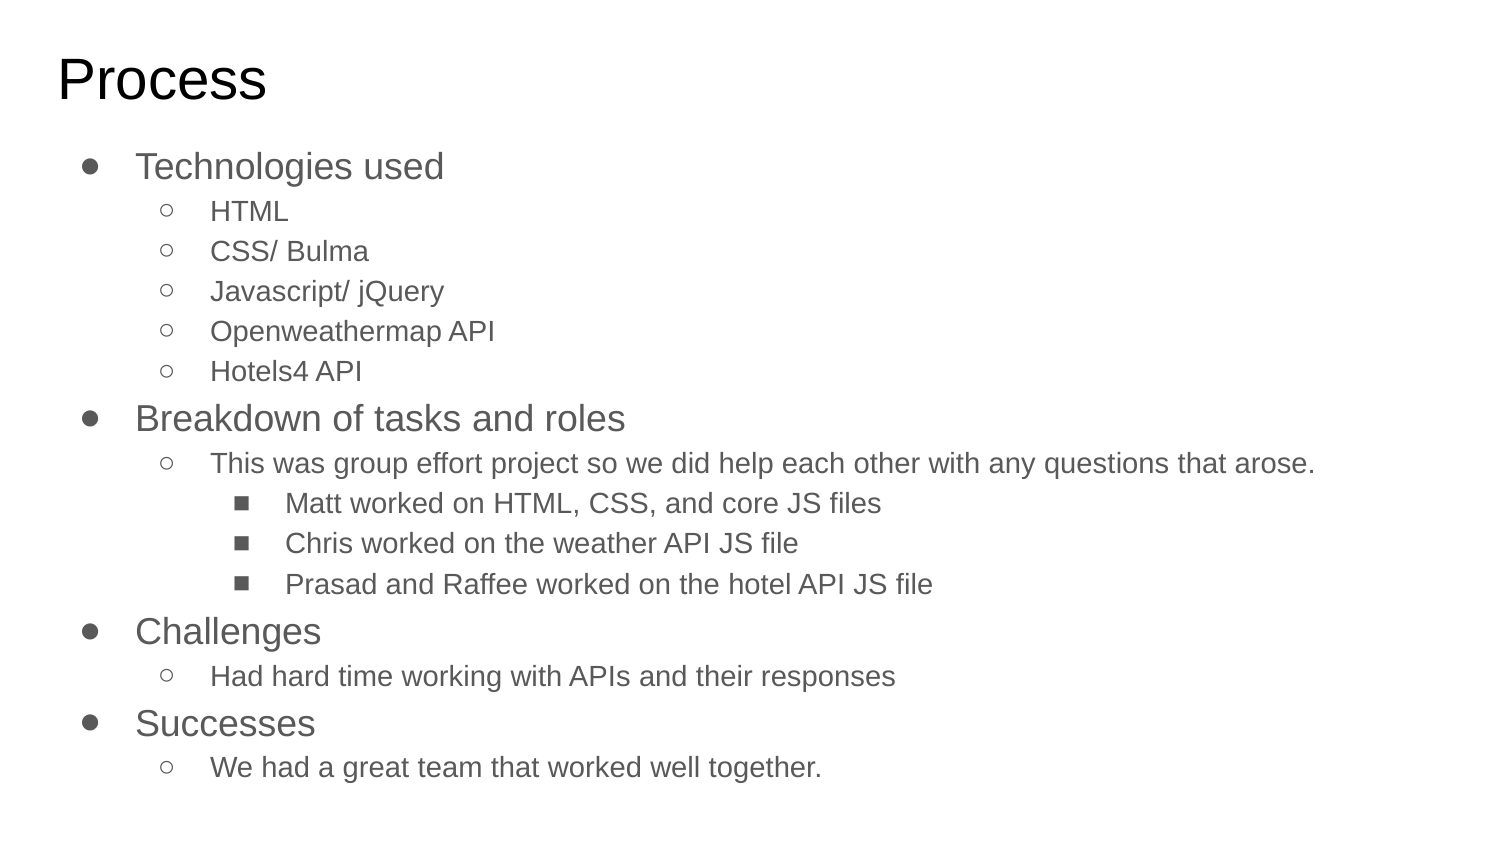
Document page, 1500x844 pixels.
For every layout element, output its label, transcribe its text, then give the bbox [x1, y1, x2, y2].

title Process [42, 26, 1441, 121]
list Technologies used HTML CSS/ Bulma Javascript/ jQuery Openweathermap API Hotels4 API Breakdown of tasks and roles This was group effort project so we did help each other with any questions that arose. Matt worked on HTML, CSS, and core JS files Chris worked on the weather API JS file Prasad and Raffee worked on the hotel API JS file Challenges Had hard time working with APIs and their responses Successes We had a great team that worked well together. [45, 120, 1443, 742]
